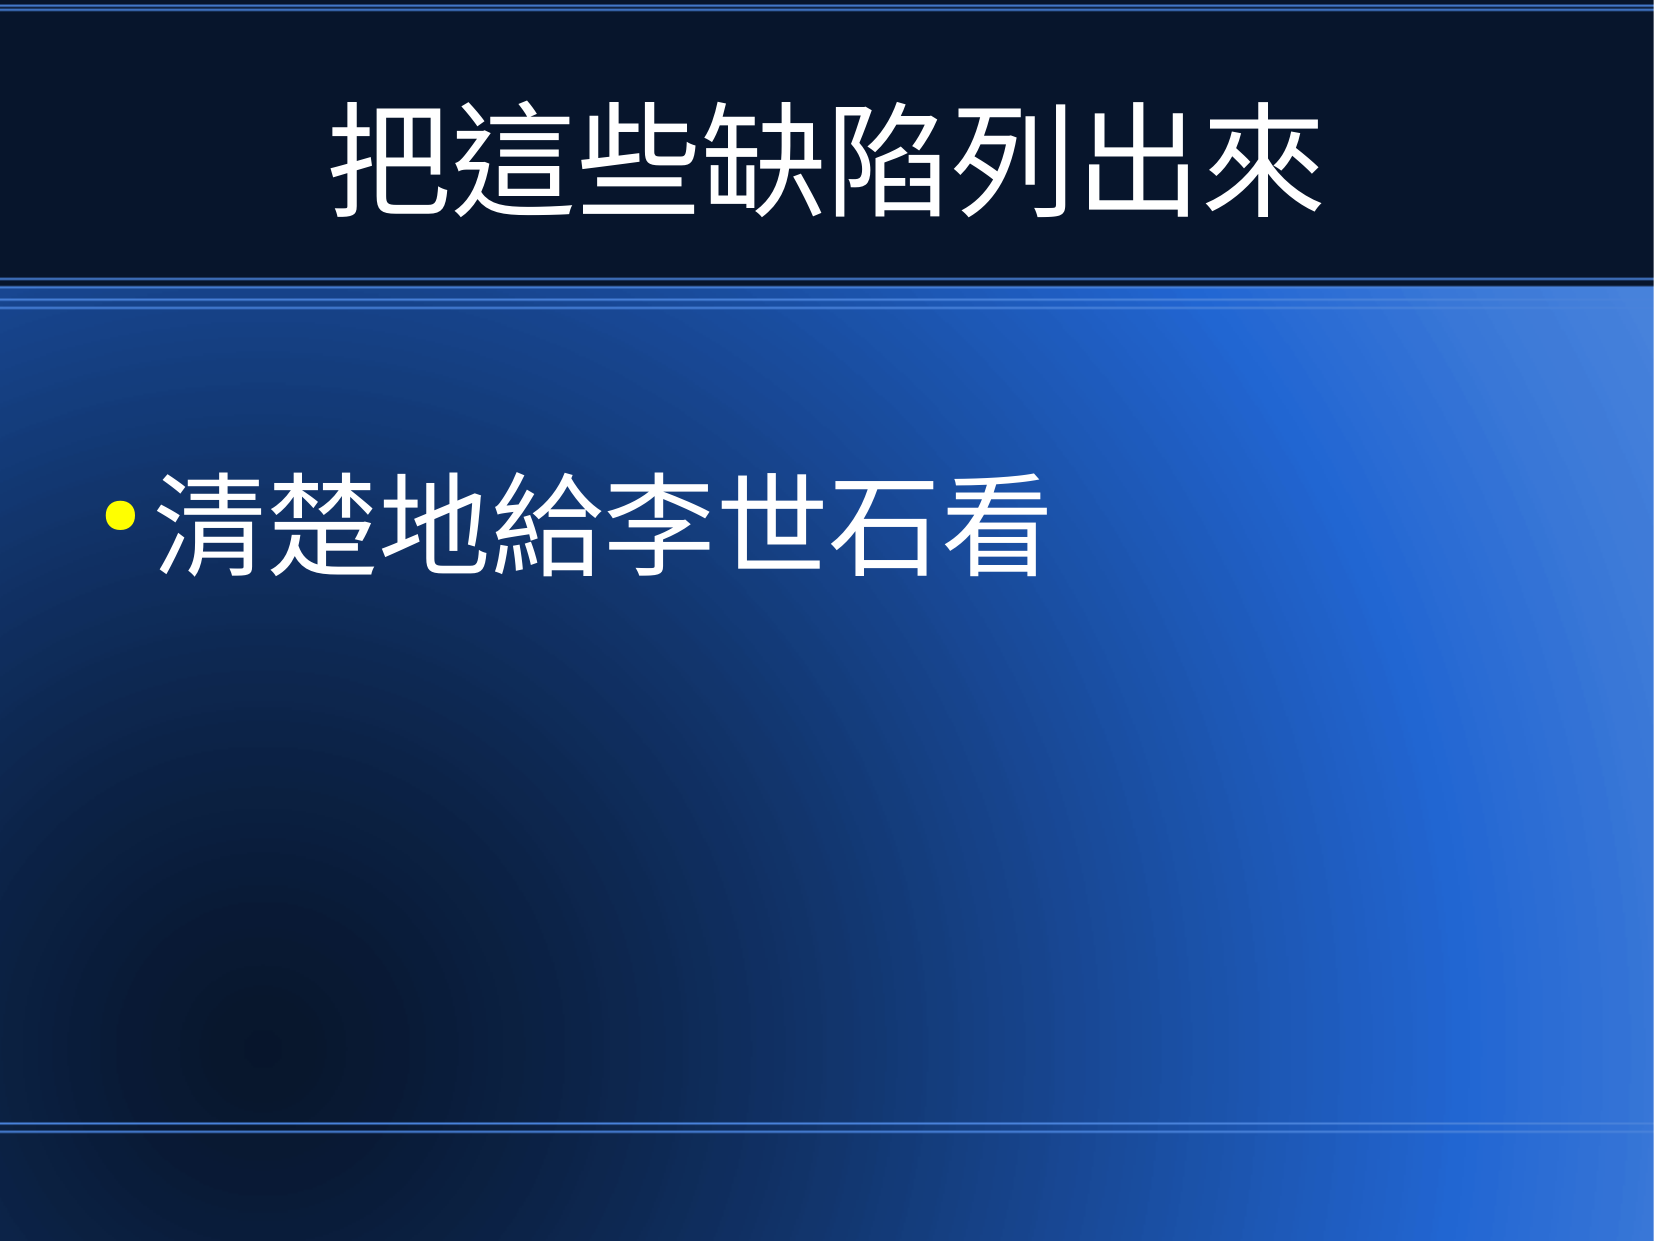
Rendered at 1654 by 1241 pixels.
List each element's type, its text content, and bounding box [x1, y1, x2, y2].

title 把這些缺陷列出來 [82, 49, 1571, 257]
picture [0, 0, 1654, 1241]
list 清楚地給李世石看 [82, 355, 1571, 1241]
